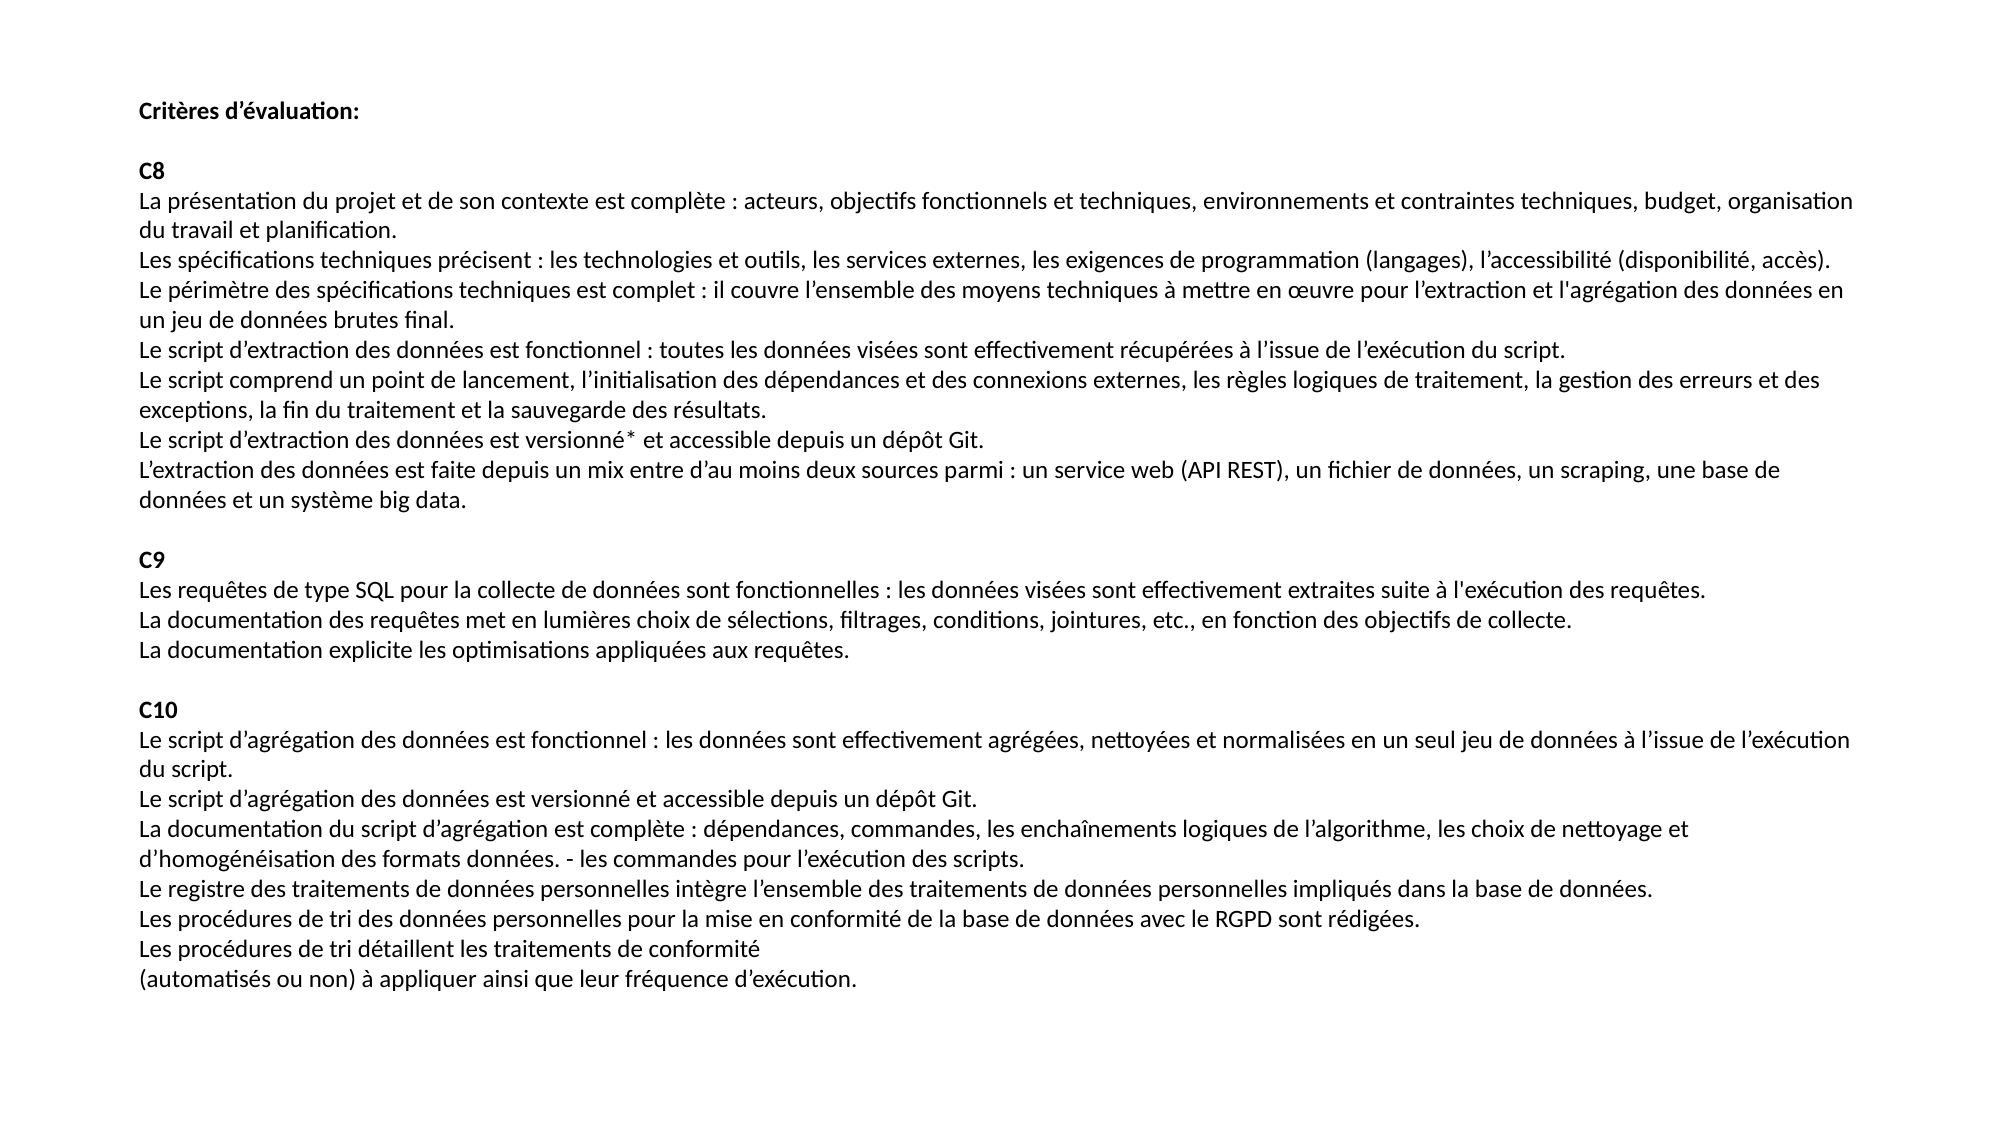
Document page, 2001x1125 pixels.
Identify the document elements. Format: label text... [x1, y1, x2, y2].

text_box Critères d’évaluation: C8 La présentation du projet et de son contexte est complète : acteurs, objectifs fonctionnels et techniques, environnements et contraintes techniques, budget, organisation du travail et planification. Les spécifications techniques précisent : les technologies et outils, les services externes, les exigences de programmation (langages), l’accessibilité (disponibilité, accès). Le périmètre des spécifications techniques est complet : il couvre l’ensemble des moyens techniques à mettre en œuvre pour l’extraction et l'agrégation des données en un jeu de données brutes final. Le script d’extraction des données est fonctionnel : toutes les données visées sont effectivement récupérées à l’issue de l’exécution du script. Le script comprend un point de lancement, l’initialisation des dépendances et des connexions externes, les règles logiques de traitement, la gestion des erreurs et des exceptions, la fin du traitement et la sauvegarde des résultats. Le script d’extraction des données est versionné* et accessible depuis un dépôt Git. L’extraction des données est faite depuis un mix entre d’au moins deux sources parmi : un service web (API REST), un fichier de données, un scraping, une base de données et un système big data. C9 Les requêtes de type SQL pour la collecte de données sont fonctionnelles : les données visées sont effectivement extraites suite à l'exécution des requêtes. La documentation des requêtes met en lumières choix de sélections, filtrages, conditions, jointures, etc., en fonction des objectifs de collecte. La documentation explicite les optimisations appliquées aux requêtes. C10 Le script d’agrégation des données est fonctionnel : les données sont effectivement agrégées, nettoyées et normalisées en un seul jeu de données à l’issue de l’exécution du script. Le script d’agrégation des données est versionné et accessible depuis un dépôt Git. La documentation du script d’agrégation est complète : dépendances, commandes, les enchaînements logiques de l’algorithme, les choix de nettoyage et d’homogénéisation des formats données. - les commandes pour l’exécution des scripts. Le registre des traitements de données personnelles intègre l’ensemble des traitements de données personnelles impliqués dans la base de données. Les procédures de tri des données personnelles pour la mise en conformité de la base de données avec le RGPD sont rédigées. Les procédures de tri détaillent les traitements de conformité (automatisés ou non) à appliquer ainsi que leur fréquence d’exécution. [124, 86, 1876, 1000]
